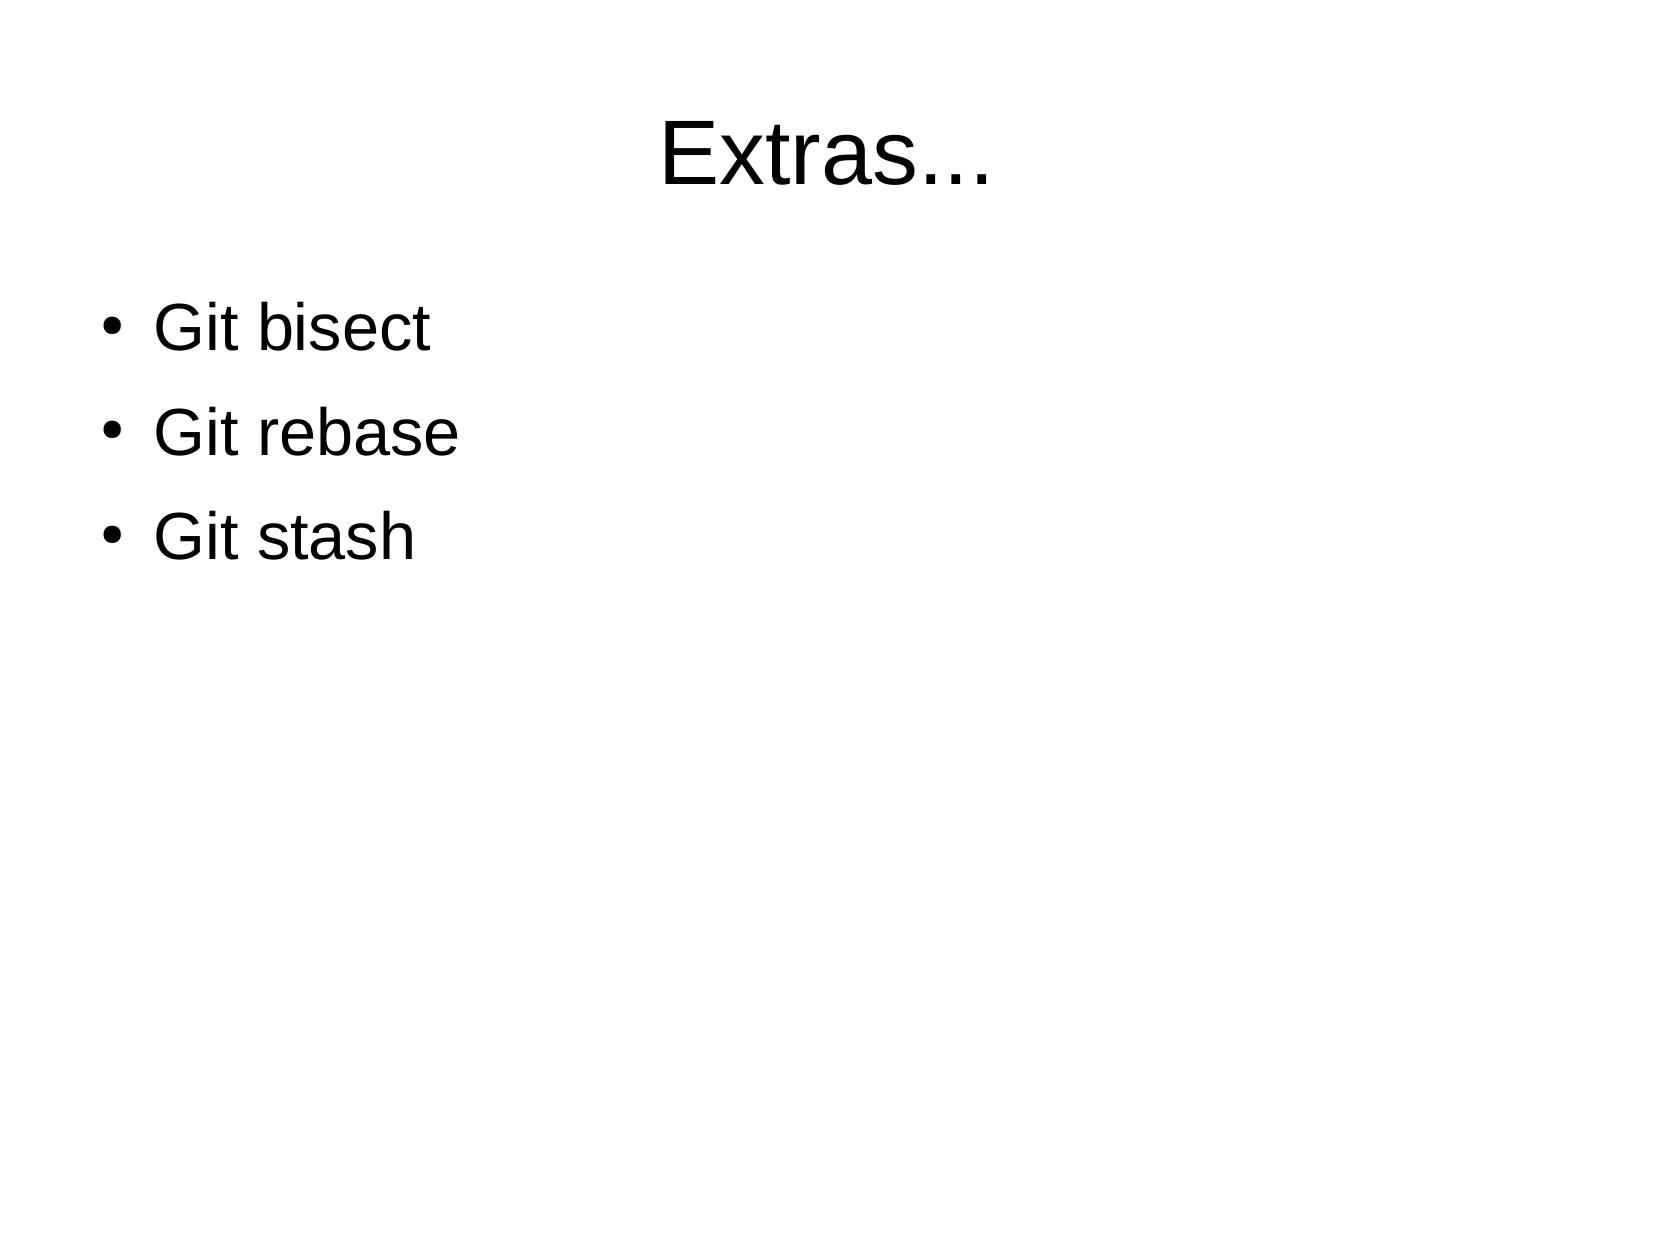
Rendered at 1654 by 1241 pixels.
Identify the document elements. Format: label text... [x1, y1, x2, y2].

title Extras... [82, 56, 1571, 250]
list Git bisect Git rebase Git stash [82, 290, 1571, 1109]
